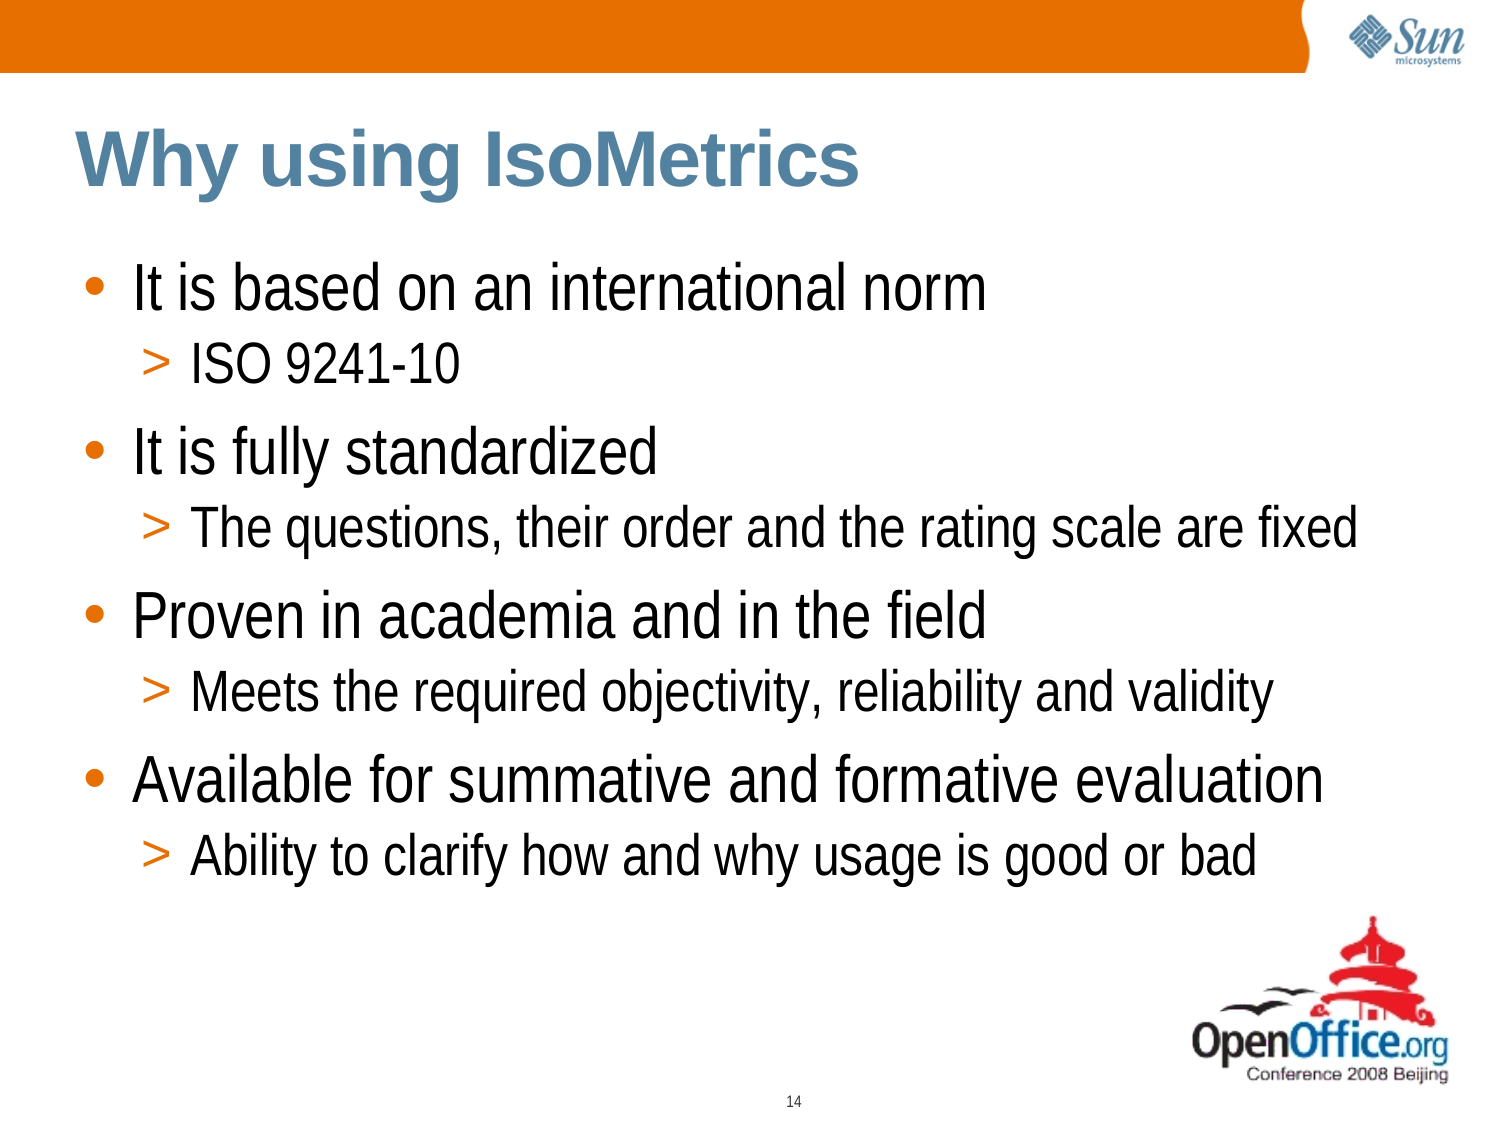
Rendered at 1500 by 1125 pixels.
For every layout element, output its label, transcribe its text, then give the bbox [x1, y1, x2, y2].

list It is based on an international norm ISO 9241-10 It is fully standardized The questions, their order and the rating scale are fixed Proven in academia and in the field Meets the required objectivity, reliability and validity Available for summative and formative evaluation Ability to clarify how and why usage is good or bad [64, 258, 1401, 1062]
title Why using IsoMetrics [75, 123, 1437, 227]
picture [0, 0, 1500, 73]
picture [1179, 906, 1463, 1105]
